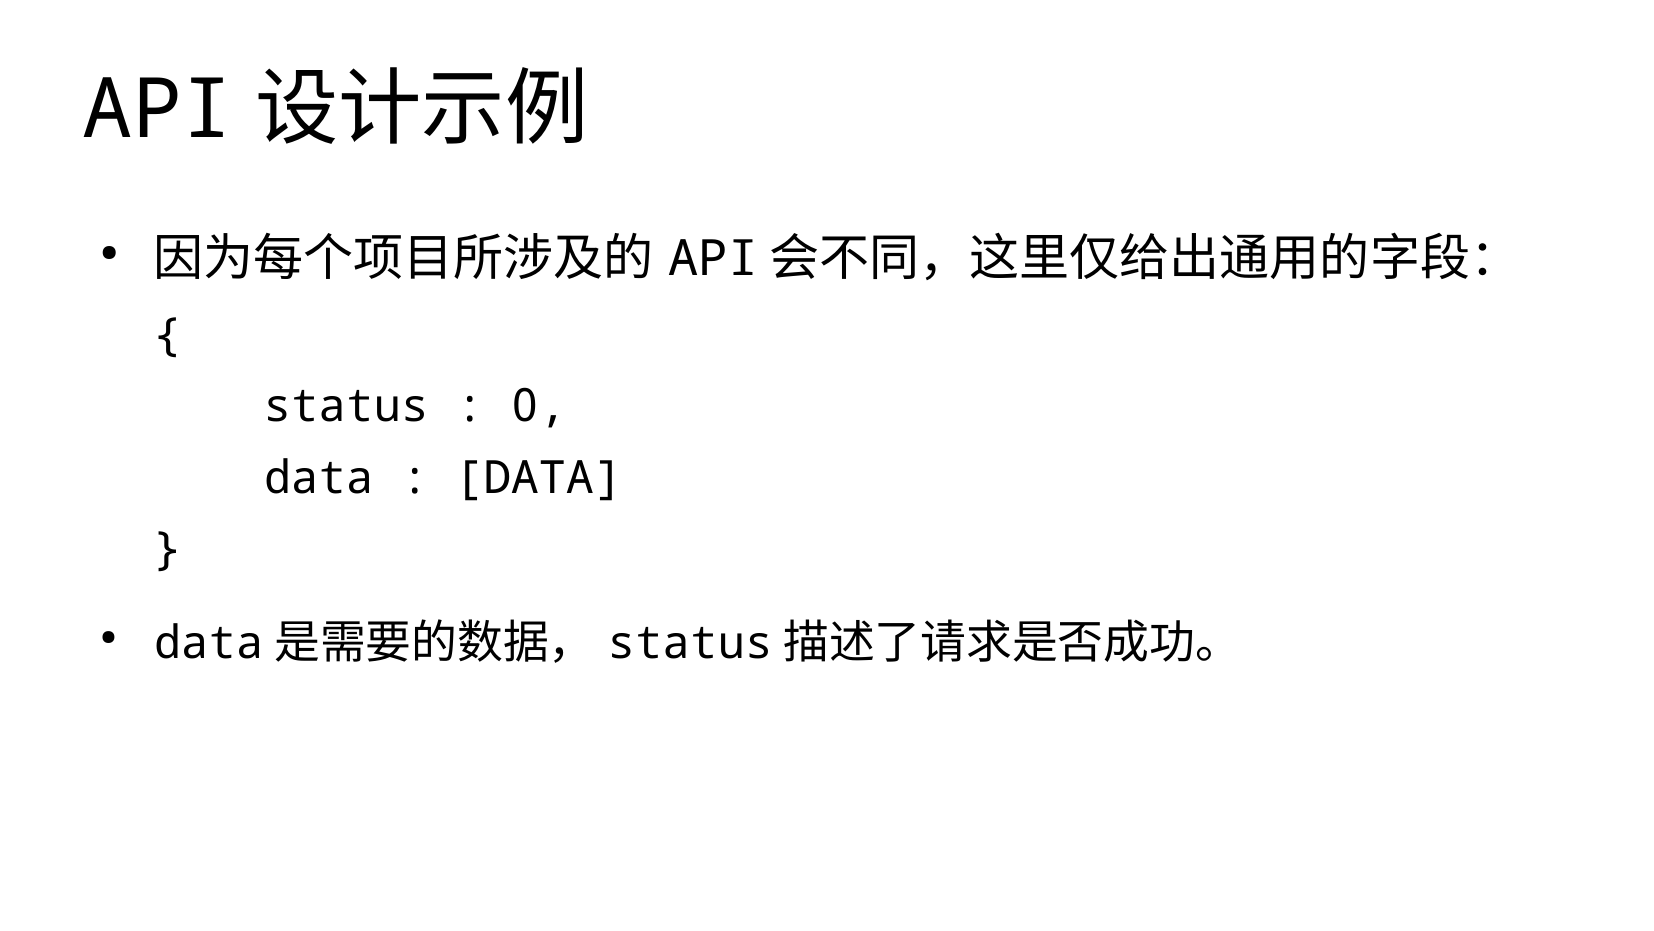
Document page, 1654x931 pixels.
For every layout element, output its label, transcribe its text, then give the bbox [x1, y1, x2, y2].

list 因为每个项目所涉及的API会不同，这里仅给出通用的字段： { status : 0, data : [DATA] } data是需要的数据，status描述了请求是否成功。 [82, 217, 1571, 875]
title API设计示例 [82, 37, 1571, 166]
